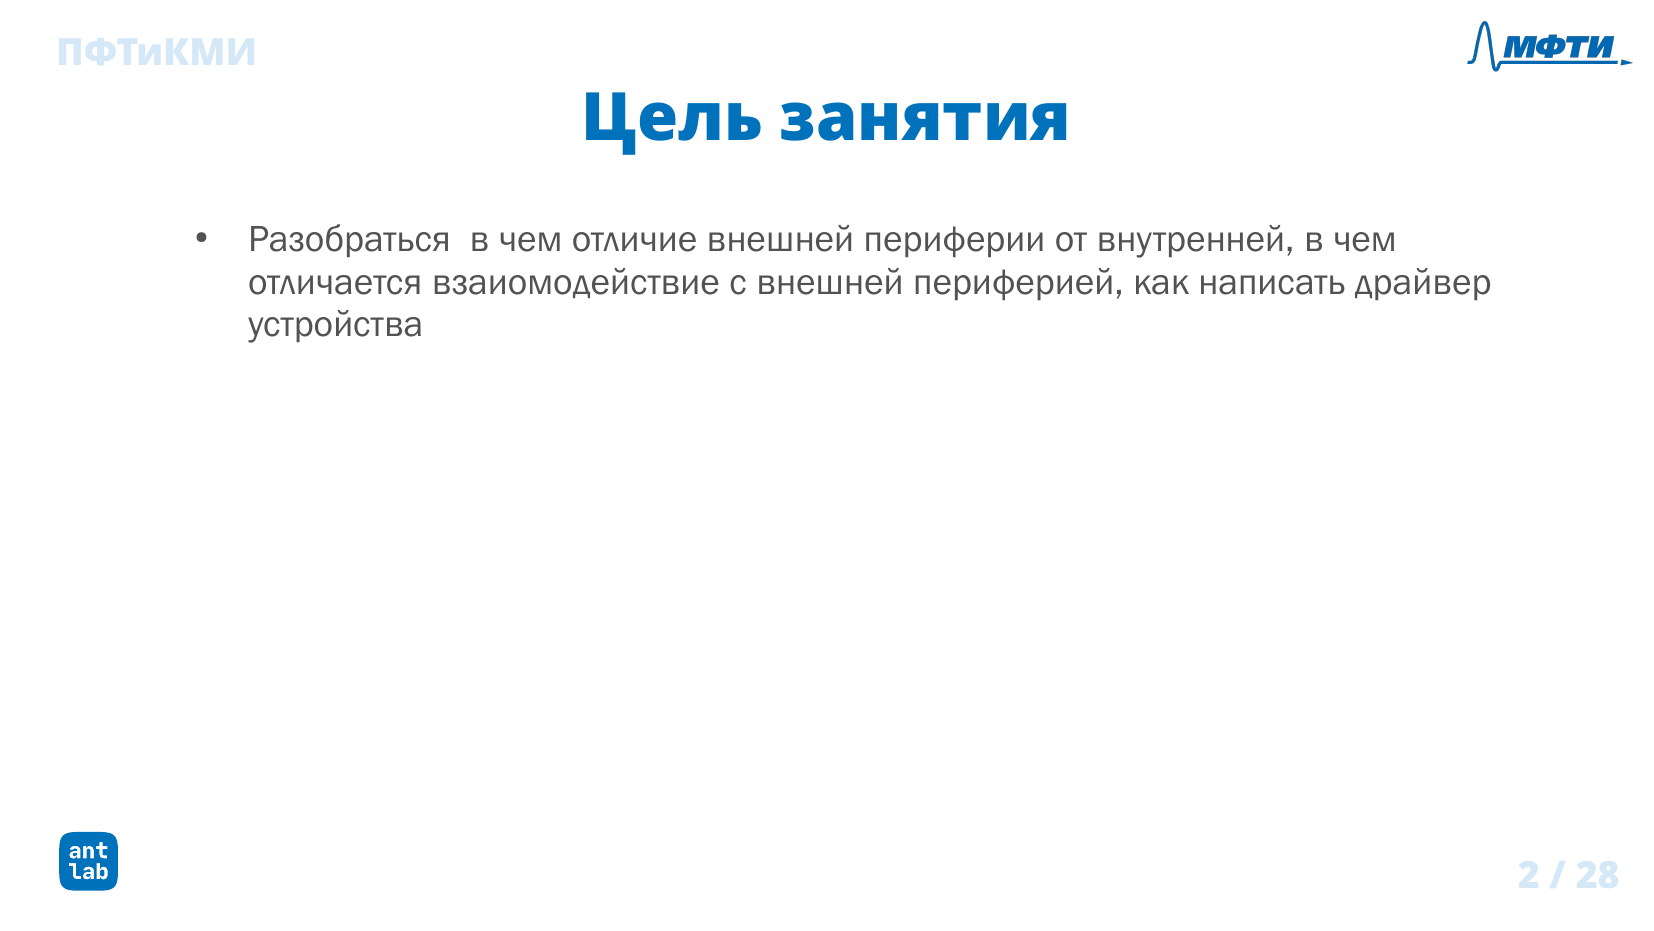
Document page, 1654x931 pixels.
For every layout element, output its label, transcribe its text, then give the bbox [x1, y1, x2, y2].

title Цель занятия [82, 37, 1571, 193]
picture [1446, 0, 1654, 93]
list Разобраться в чем отличие внешней периферии от внутренней, в чем отличается взаиомодействие с внешней периферией, как написать драйвер устройства [177, 217, 1571, 758]
